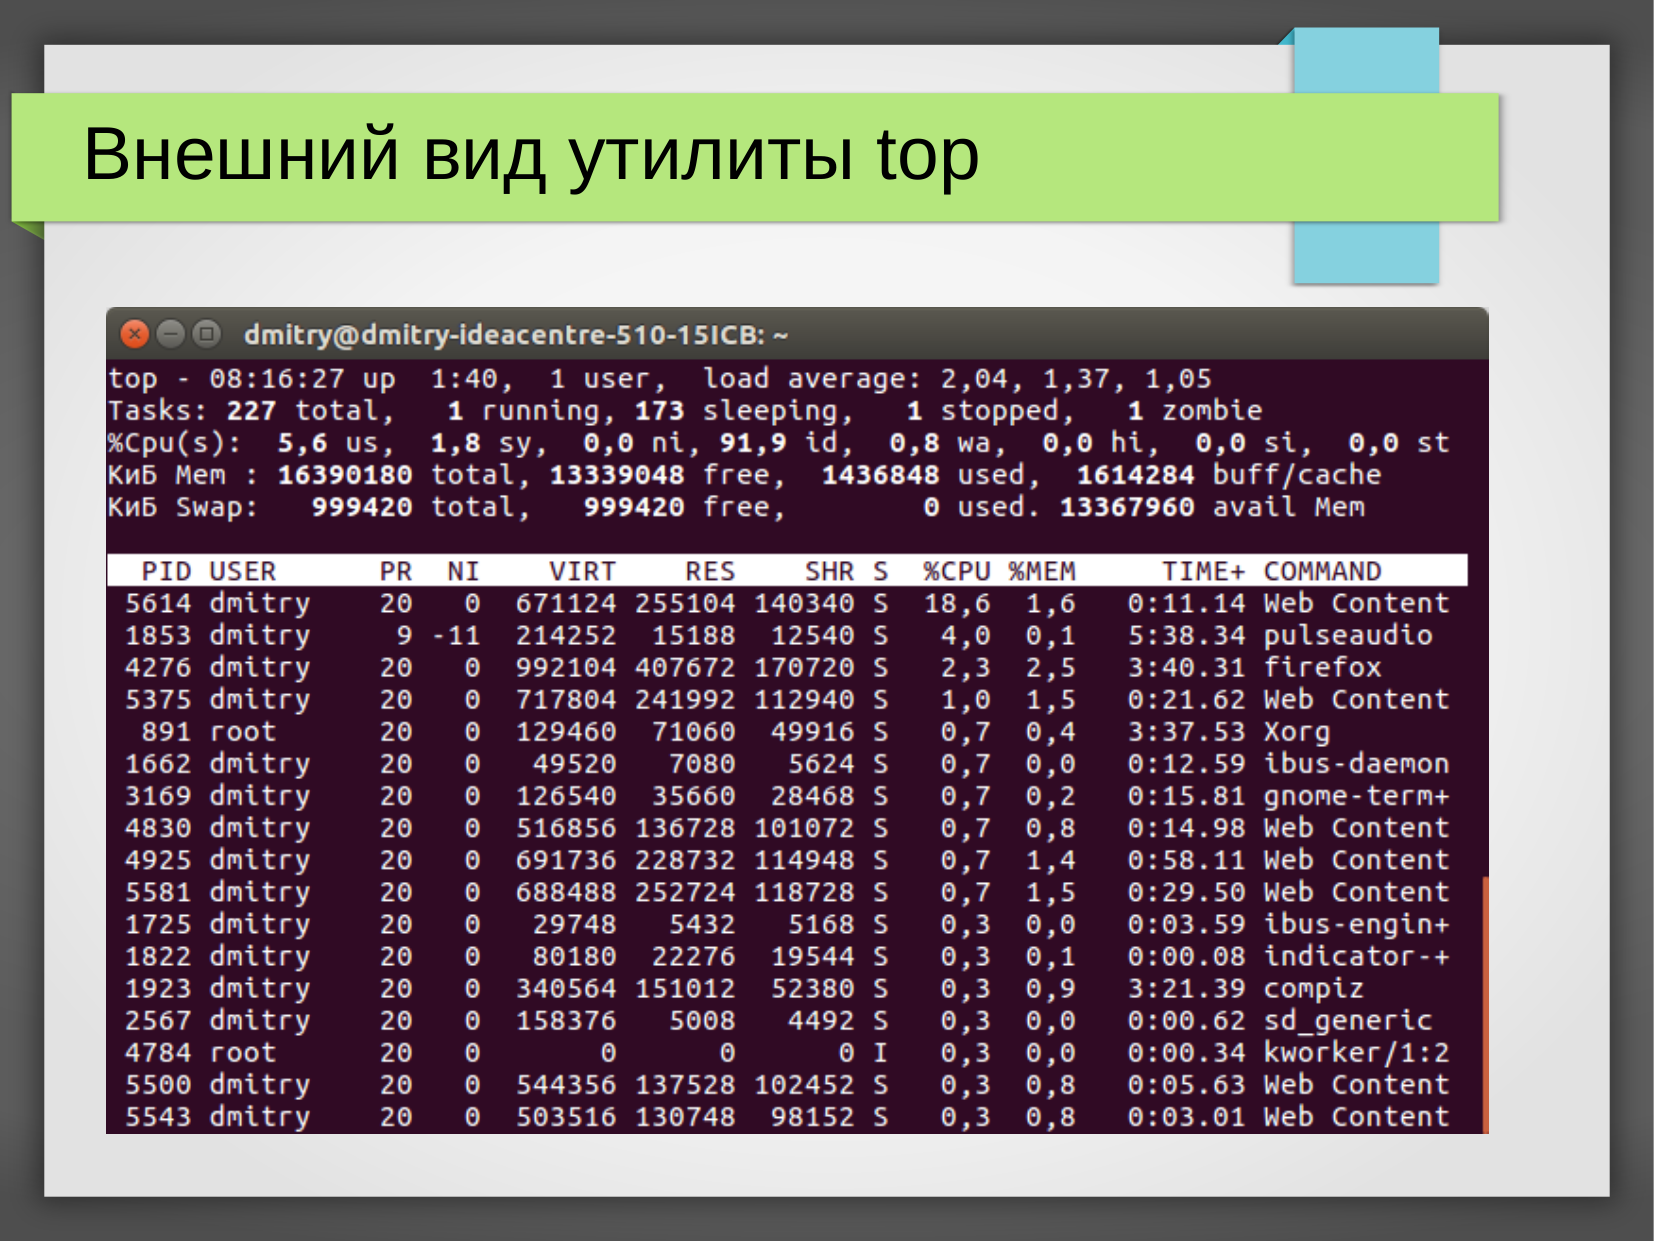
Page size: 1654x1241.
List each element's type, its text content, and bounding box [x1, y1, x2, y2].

picture [0, 0, 1654, 1241]
title Внешний вид утилиты top [82, 94, 1264, 213]
